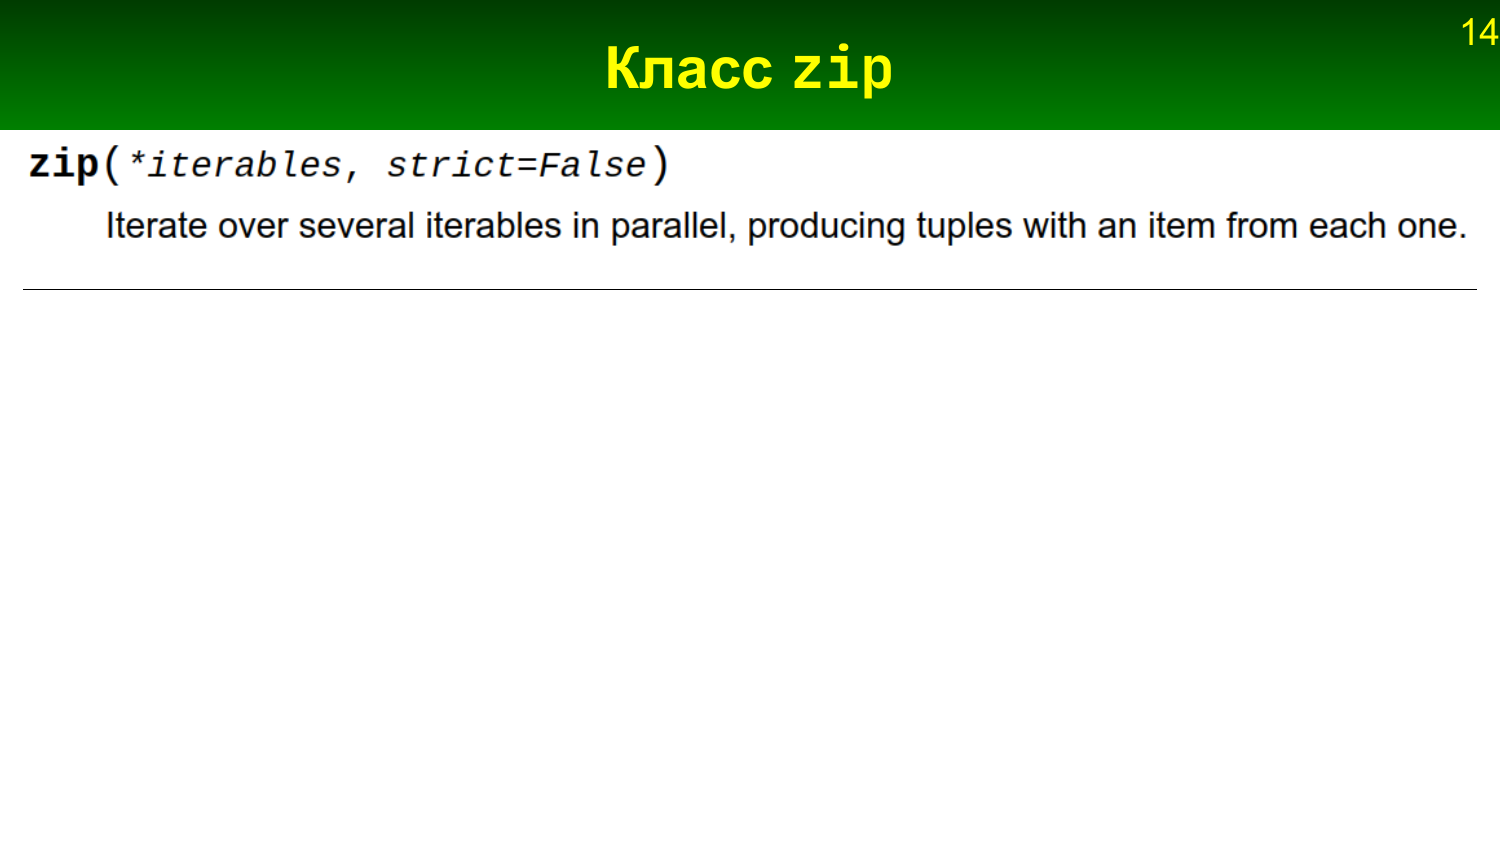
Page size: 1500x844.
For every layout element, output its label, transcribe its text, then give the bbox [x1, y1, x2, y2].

title Класс zip [75, 11, 1426, 119]
picture [11, 131, 1489, 264]
